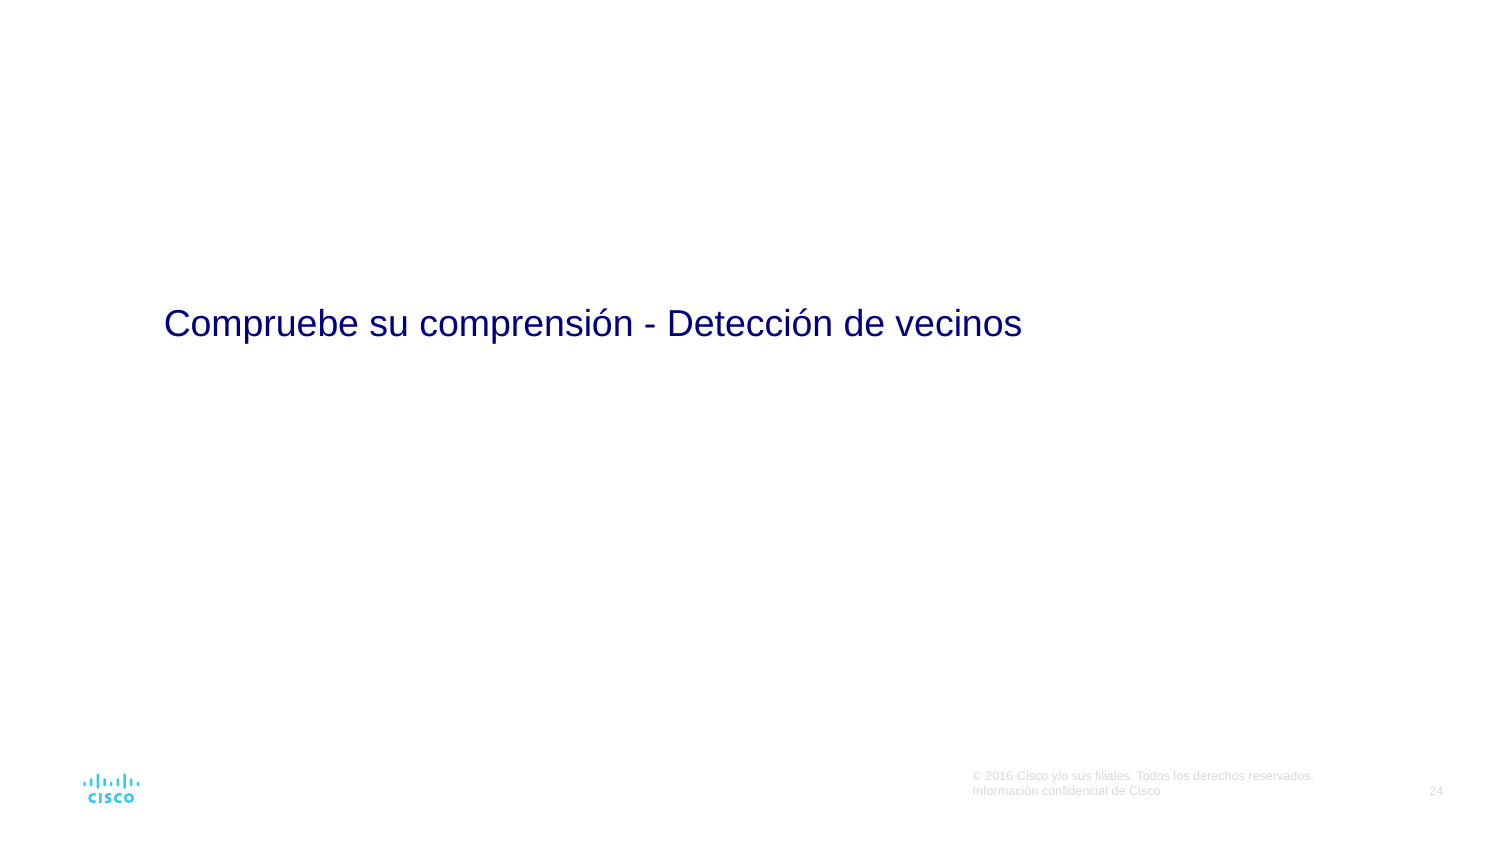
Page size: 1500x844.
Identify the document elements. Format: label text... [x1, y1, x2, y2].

text_box Compruebe su comprensión - Detección de vecinos [149, 295, 1300, 366]
